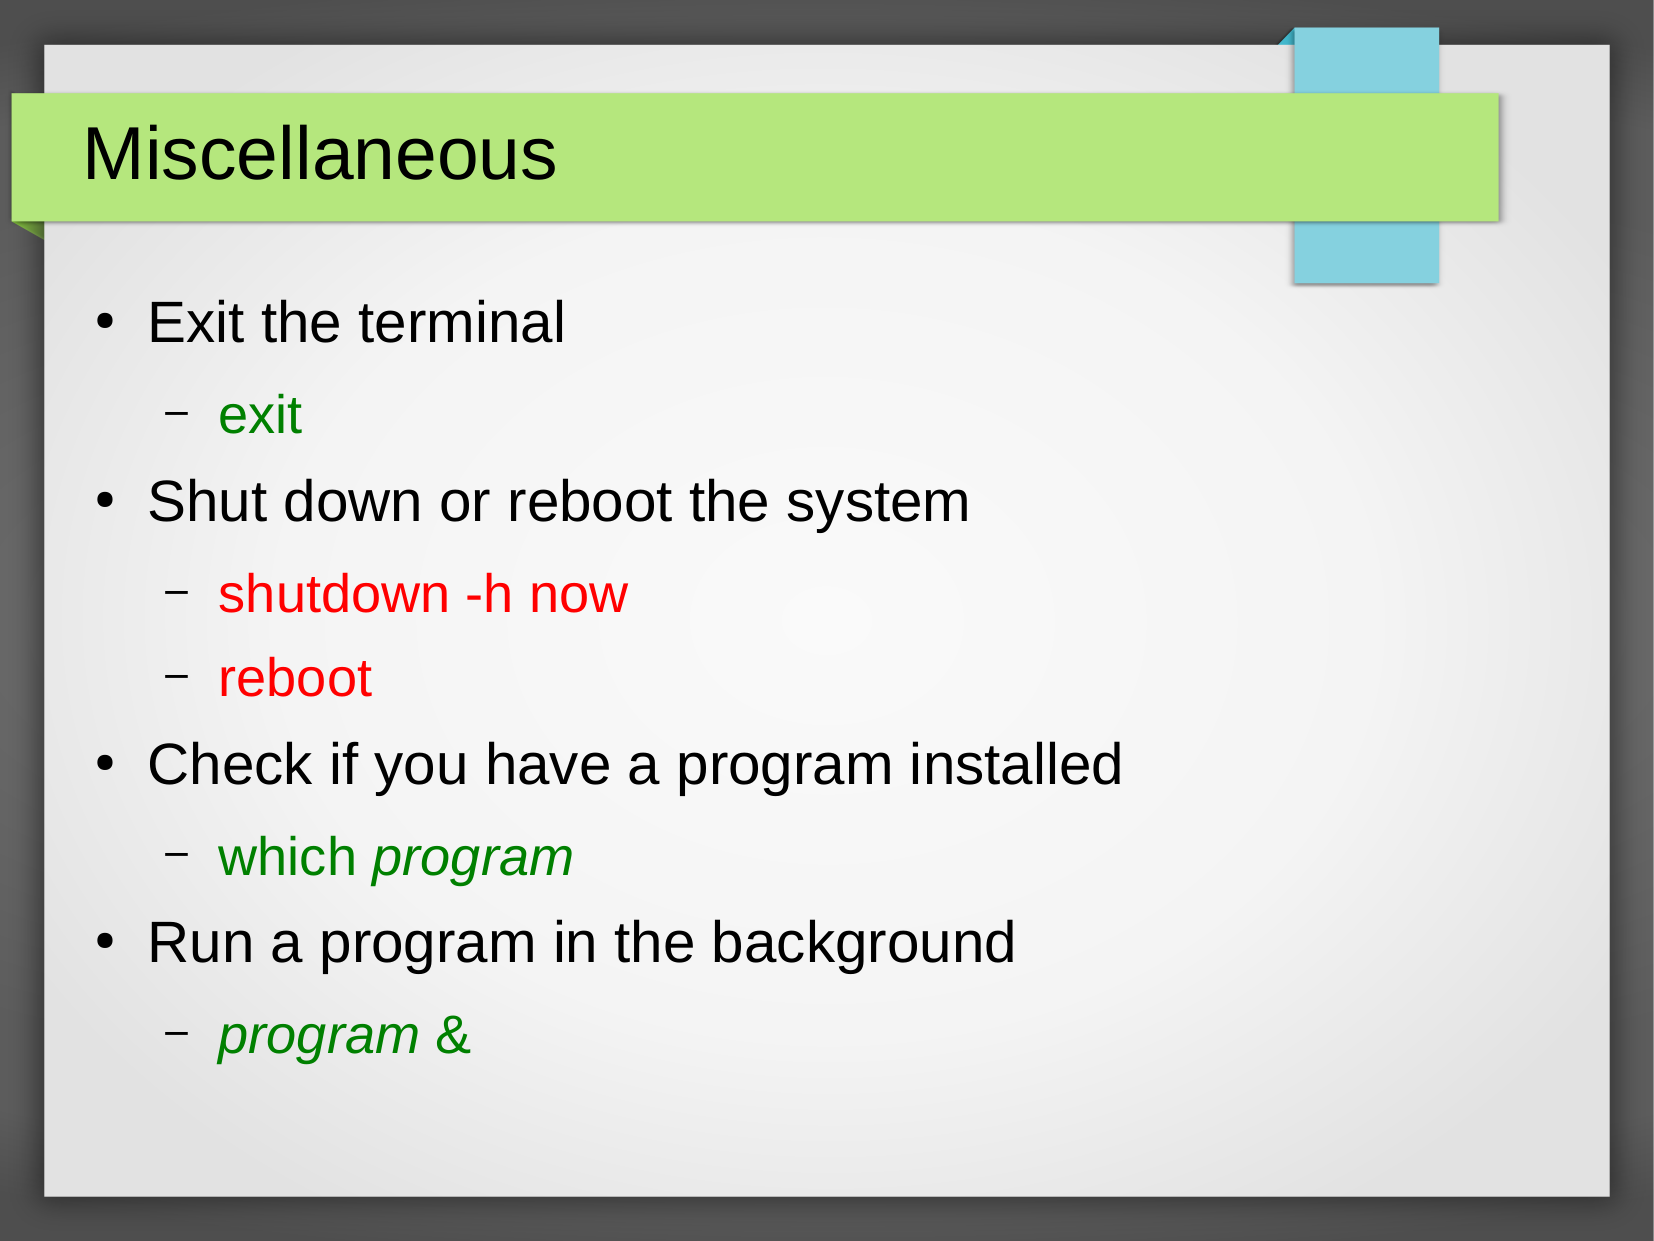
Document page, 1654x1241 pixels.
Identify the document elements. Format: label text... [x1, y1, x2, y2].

list Exit the terminal exit Shut down or reboot the system shutdown -h now reboot Check if you have a program installed which program Run a program in the background program & [76, 290, 1565, 1154]
picture [0, 0, 1654, 1241]
title Miscellaneous [82, 94, 1264, 213]
